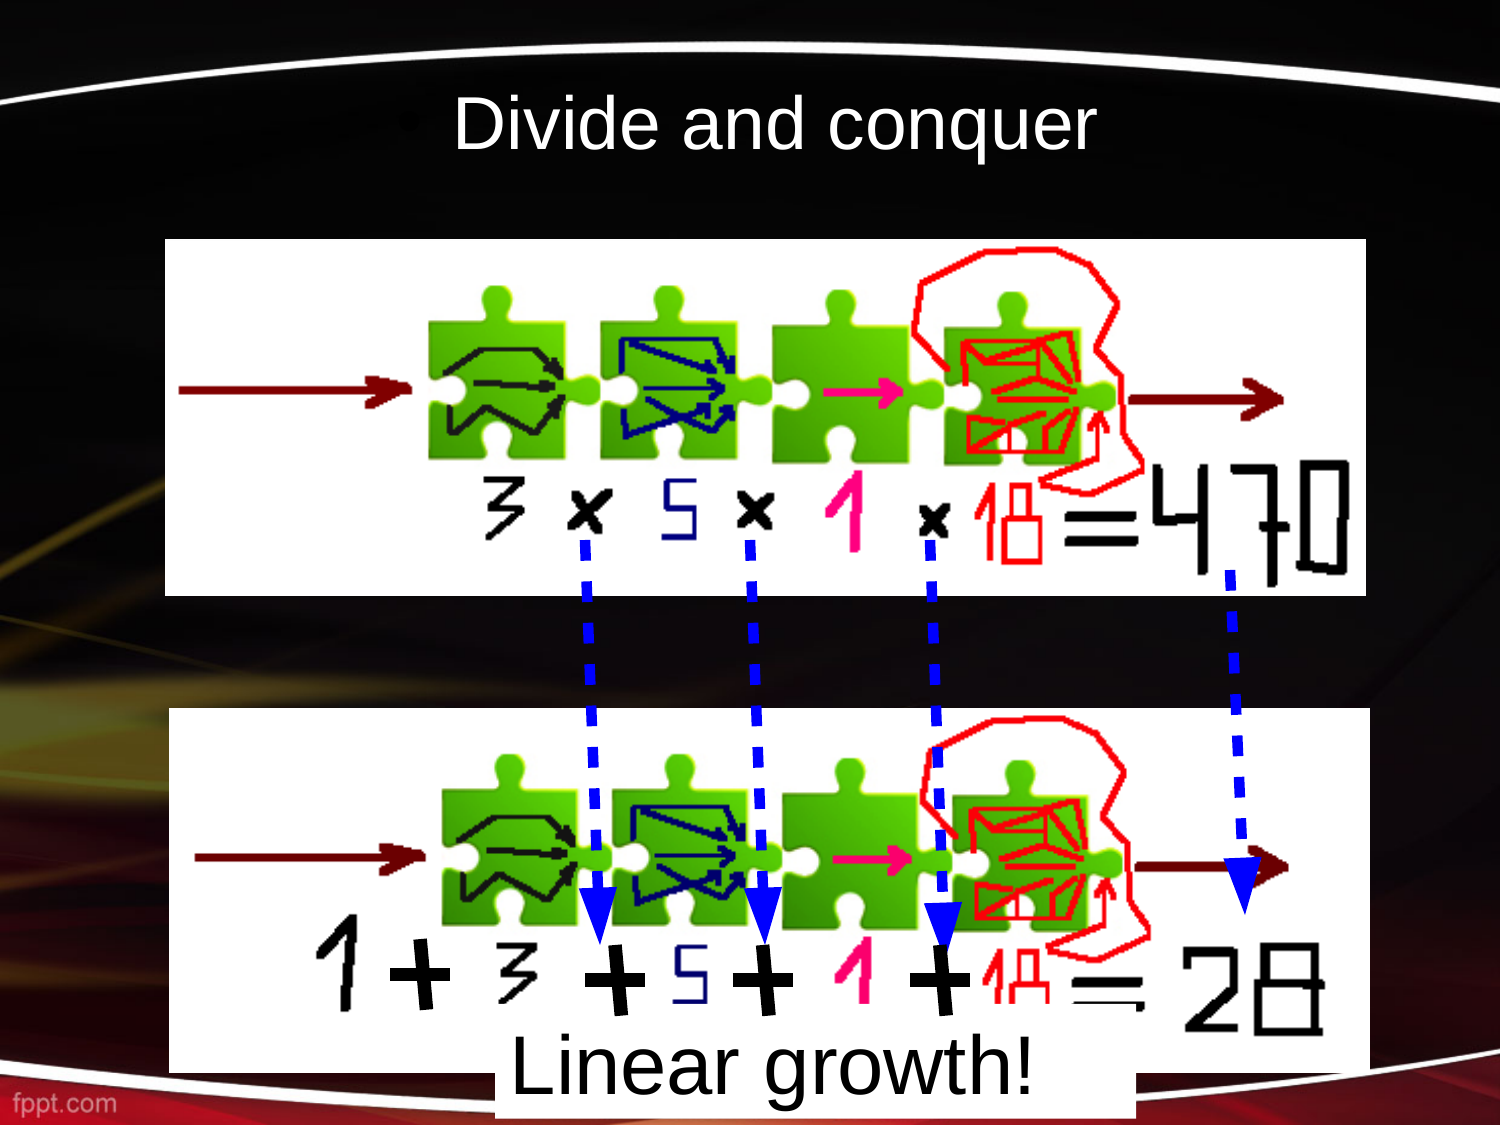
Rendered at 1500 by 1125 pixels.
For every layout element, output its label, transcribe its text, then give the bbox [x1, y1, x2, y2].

list Divide and conquer [90, 45, 1406, 196]
text_box Linear growth! [495, 1003, 1137, 1119]
picture [0, 0, 1500, 1125]
